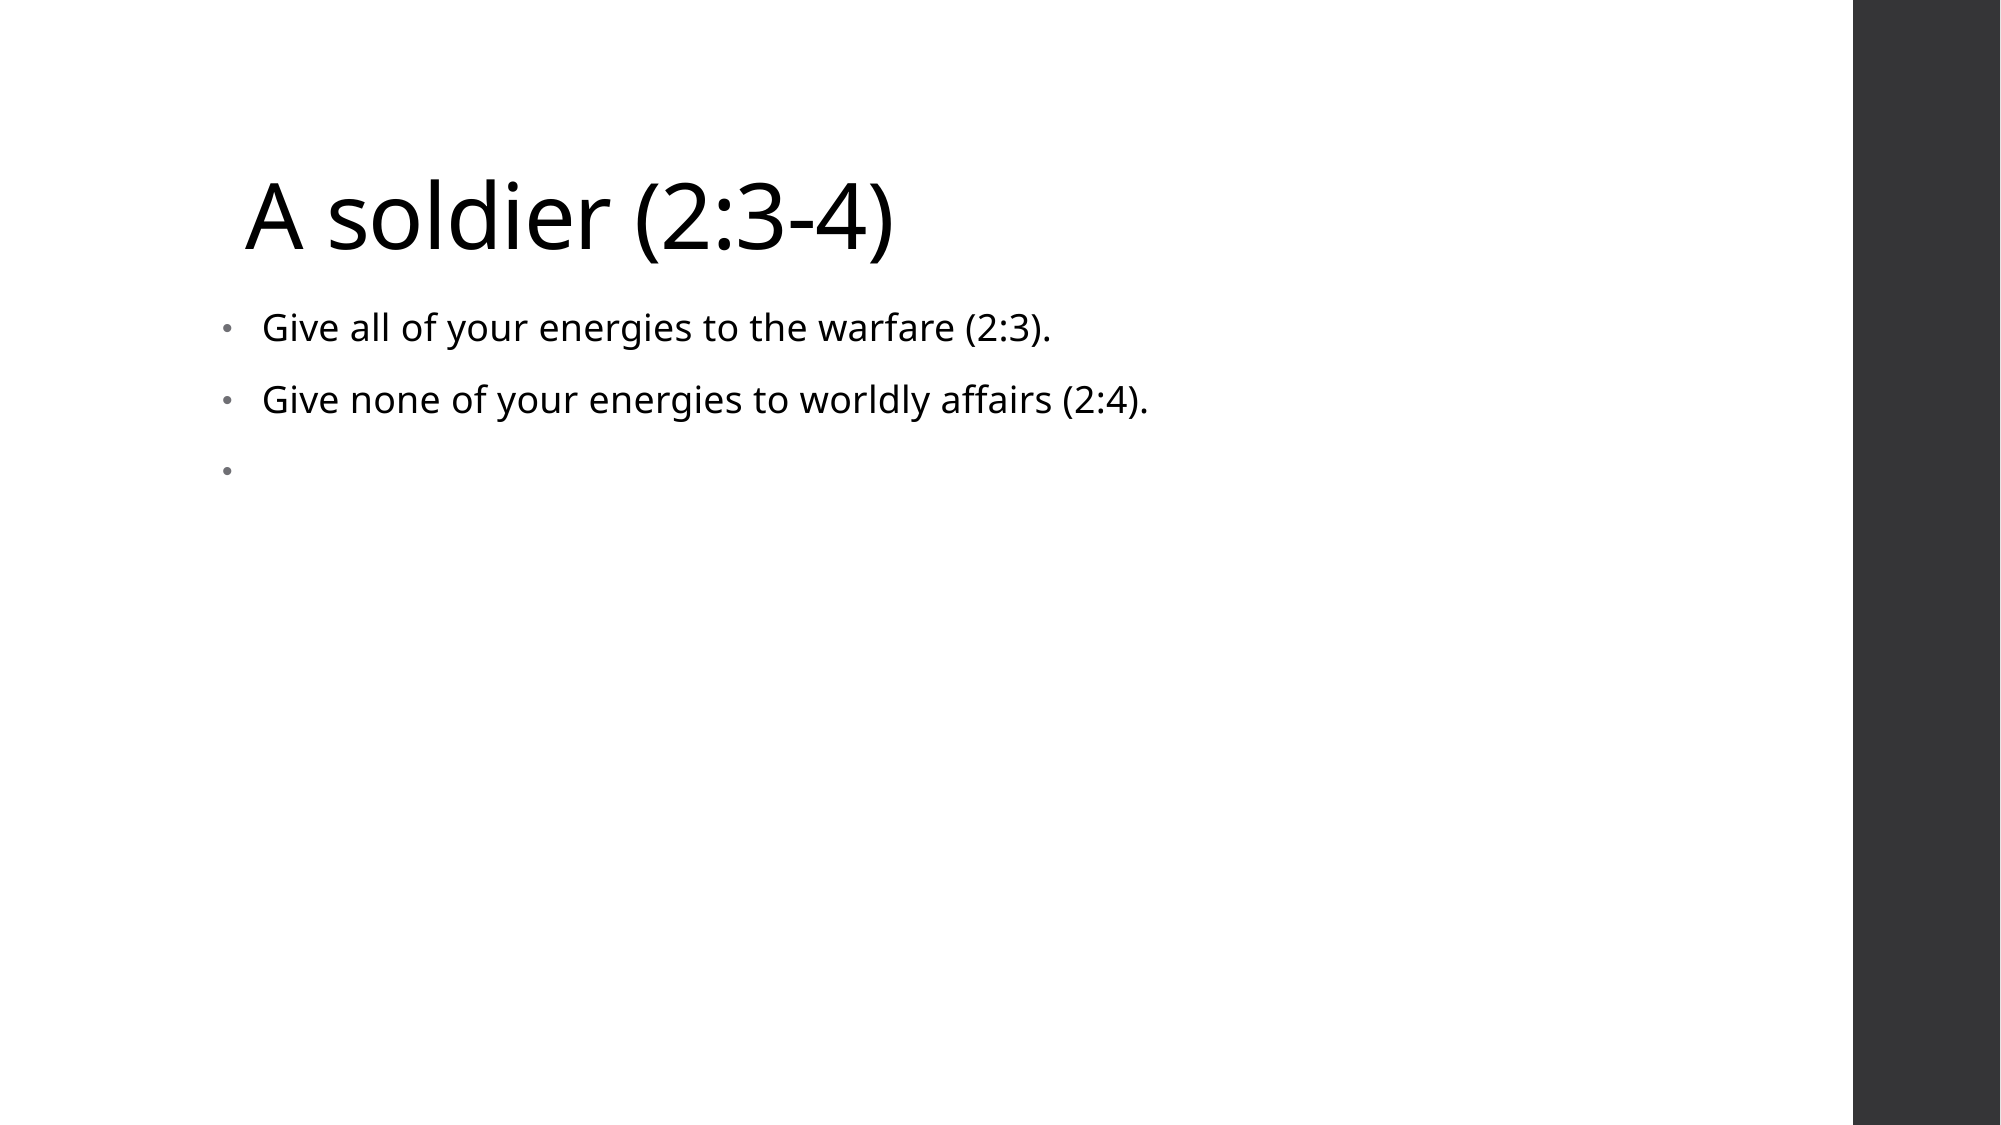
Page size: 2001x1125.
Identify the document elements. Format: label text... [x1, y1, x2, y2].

title A soldier (2:3-4) [206, 60, 1797, 278]
list Give all of your energies to the warfare (2:3). Give none of your energies to worldly affairs (2:4). [206, 299, 1617, 1014]
